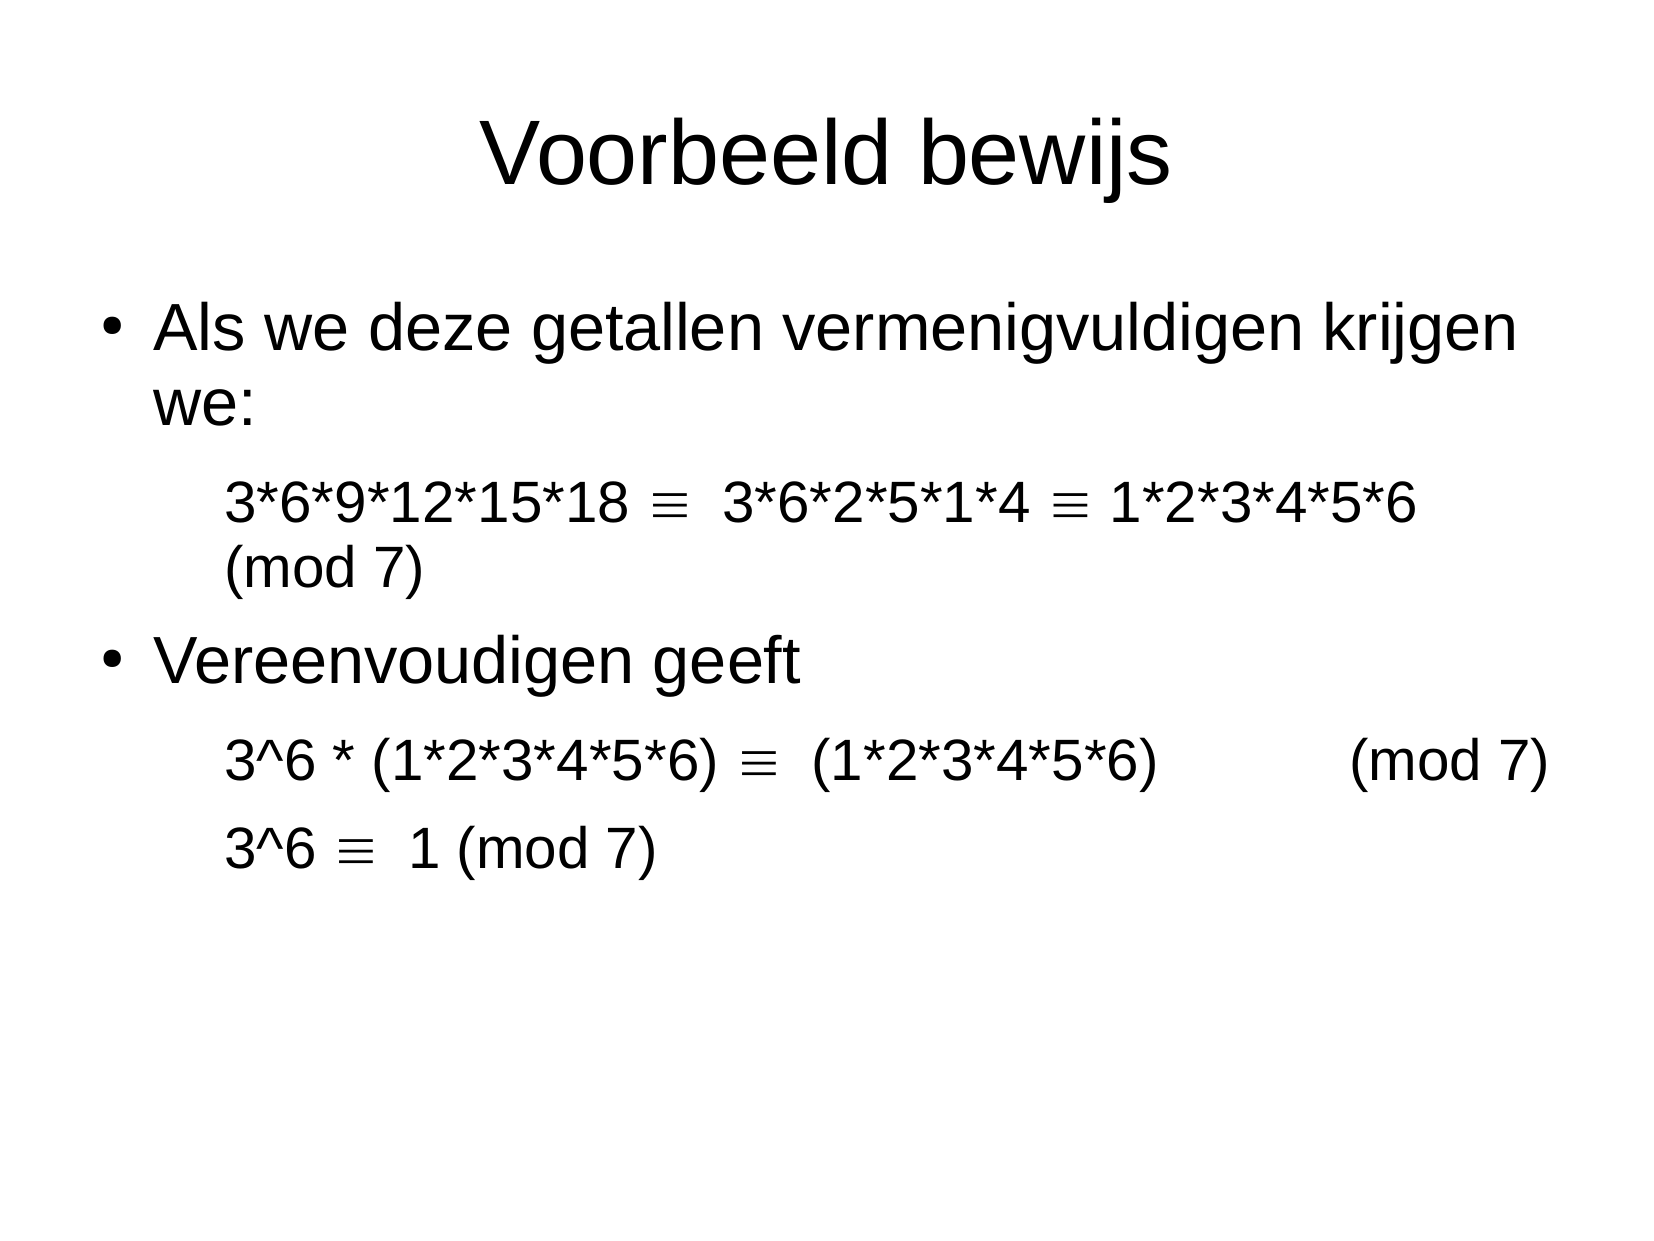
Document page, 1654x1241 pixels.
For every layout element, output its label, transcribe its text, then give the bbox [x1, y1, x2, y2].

title Voorbeeld bewijs [82, 49, 1571, 257]
list Als we deze getallen vermenigvuldigen krijgen we: 3*6*9*12*15*18 ≡ 3*6*2*5*1*4 ≡ 1*2*3*4*5*6 (mod 7) Vereenvoudigen geeft 3^6 * (1*2*3*4*5*6) ≡ (1*2*3*4*5*6) (mod 7) 3^6 ≡ 1 (mod 7) [82, 290, 1571, 1010]
